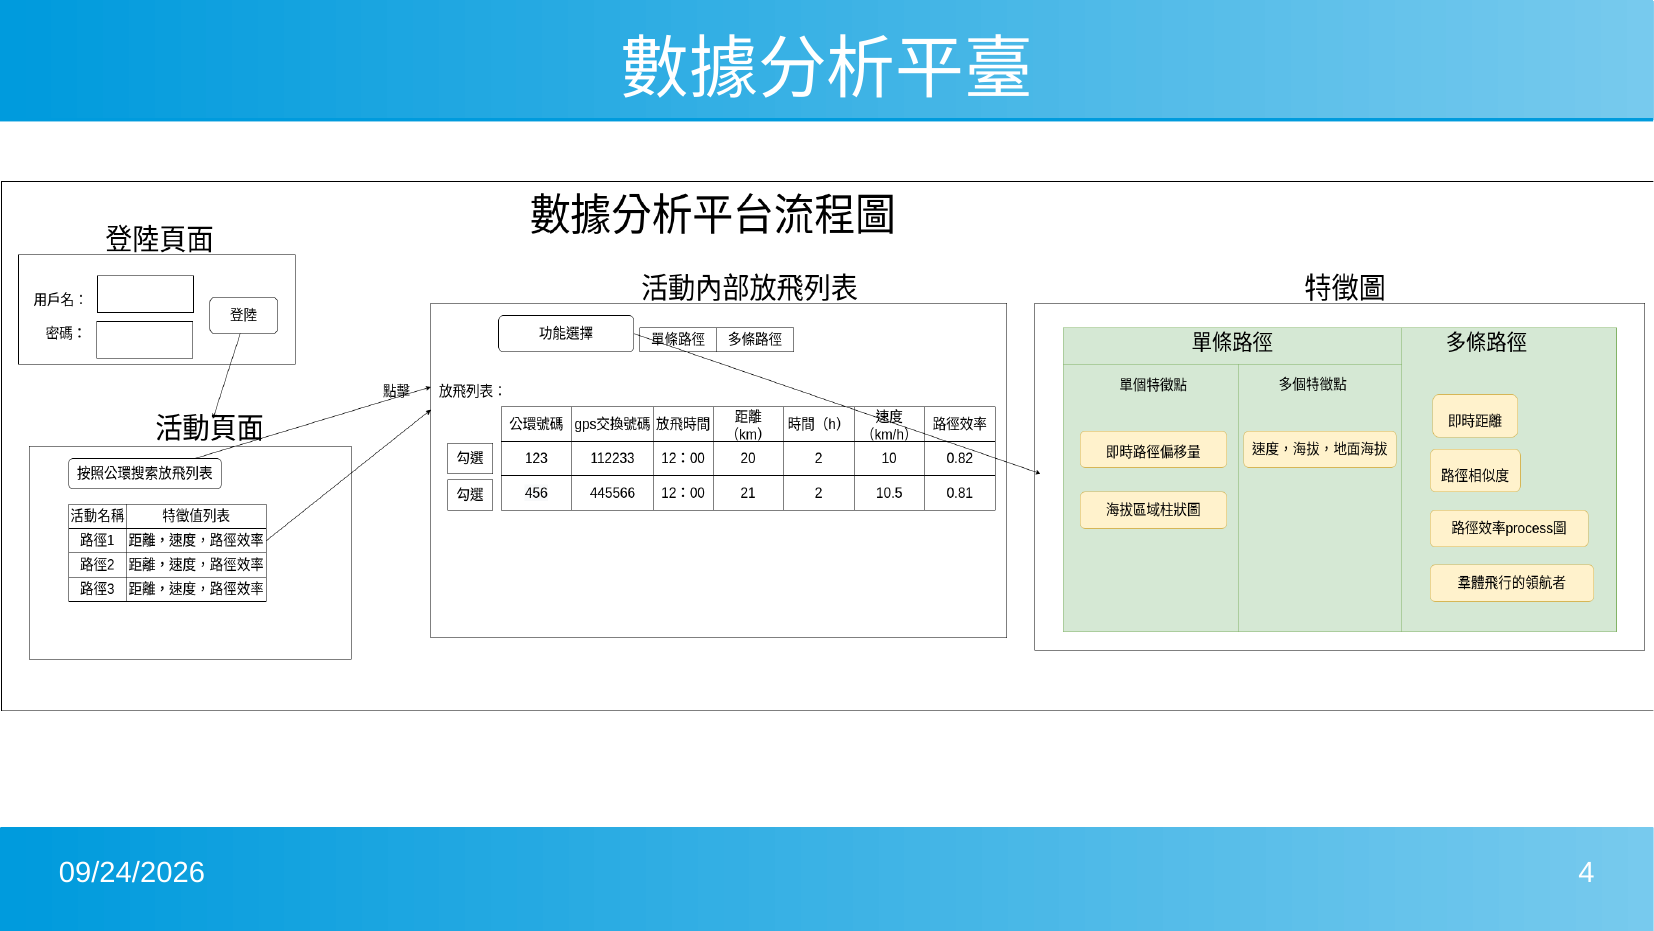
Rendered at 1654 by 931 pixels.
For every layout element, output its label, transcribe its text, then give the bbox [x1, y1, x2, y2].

picture [1, 181, 1654, 711]
title 數據分析平臺 [59, 28, 1595, 109]
